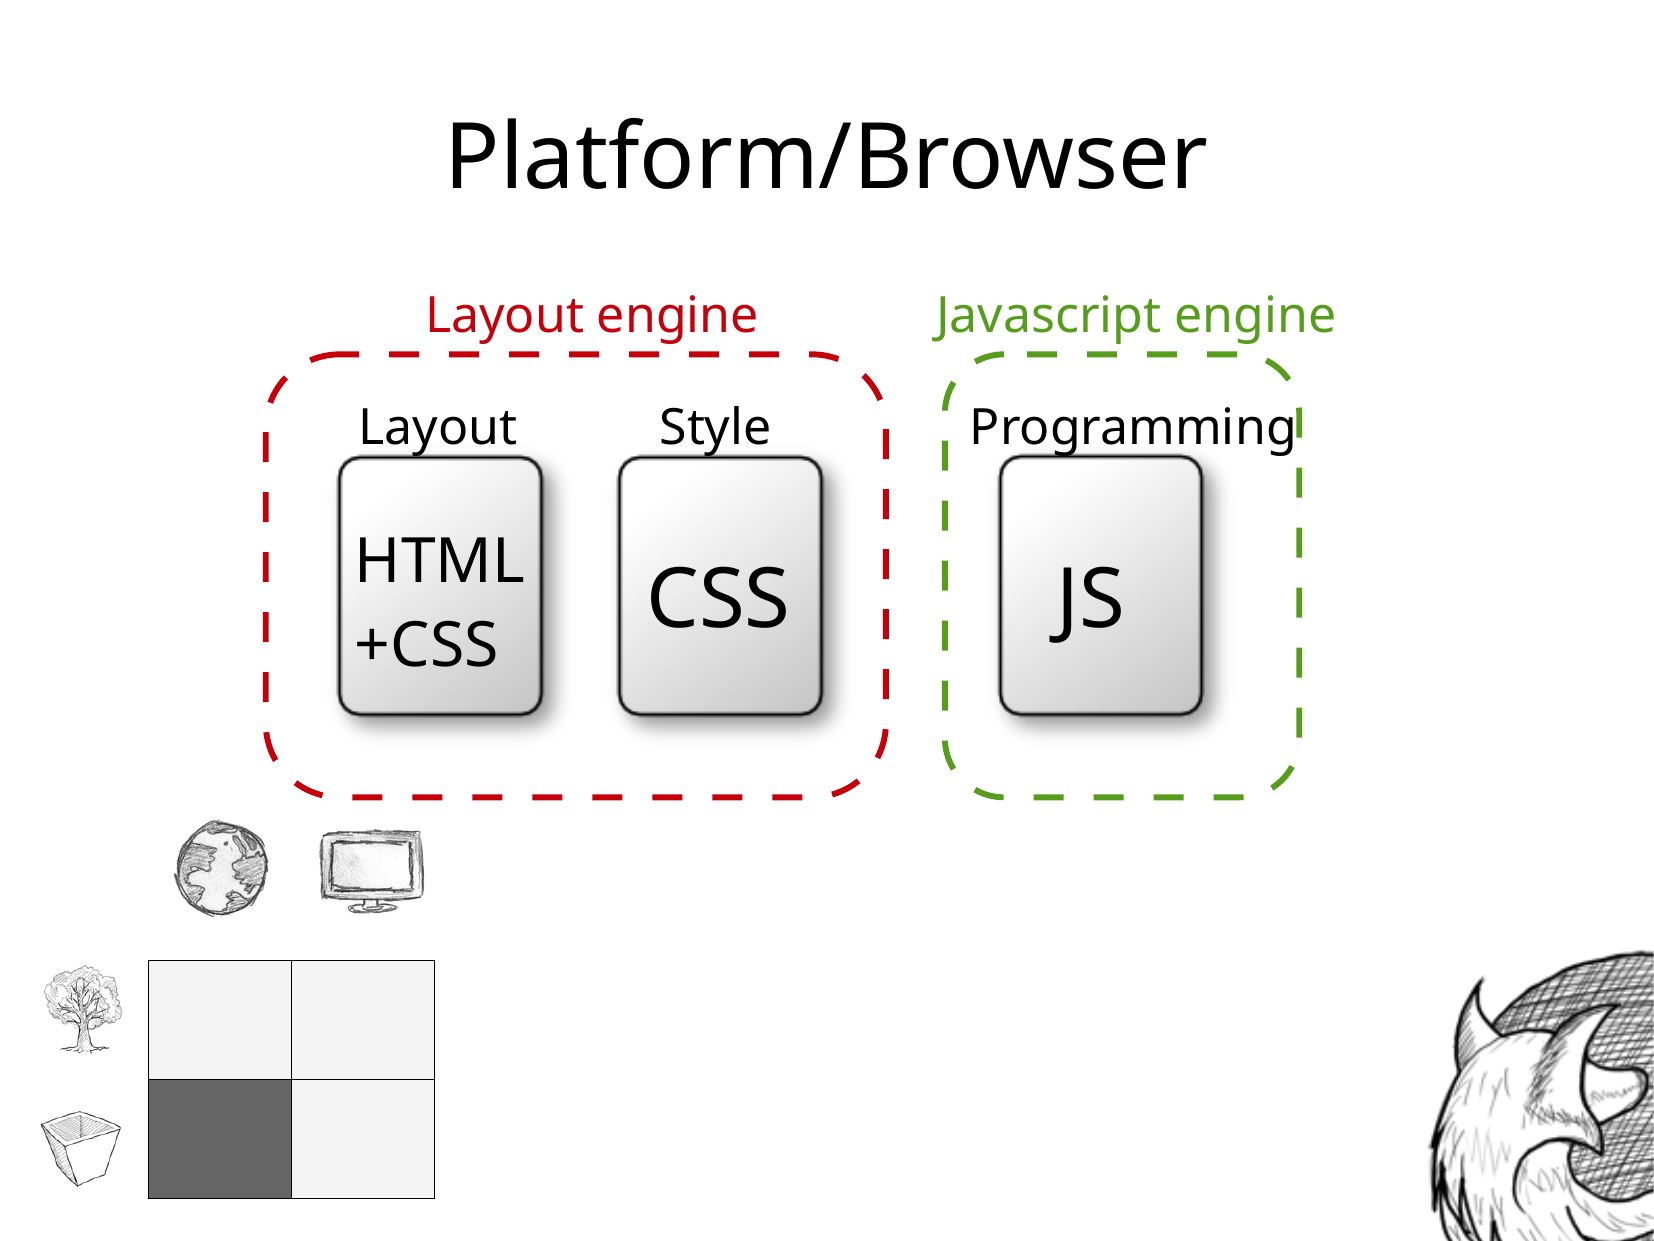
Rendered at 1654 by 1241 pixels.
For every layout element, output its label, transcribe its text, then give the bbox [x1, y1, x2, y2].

picture [605, 443, 857, 751]
text_box [148, 960, 435, 1199]
text_box HTML +CSS [340, 507, 541, 673]
text_box Style [644, 383, 783, 459]
text_box Programming [955, 383, 1283, 459]
picture [1386, 915, 1654, 1241]
picture [317, 814, 425, 923]
picture [986, 459, 1237, 750]
picture [325, 443, 577, 751]
title Platform/Browser [82, 49, 1571, 257]
text_box Layout [343, 383, 522, 459]
picture [172, 817, 272, 917]
text_box JS [1042, 530, 1155, 646]
text_box Layout engine [410, 271, 749, 347]
picture [29, 960, 137, 1068]
text_box CSS [631, 531, 809, 647]
picture [29, 1091, 137, 1199]
text_box Javascript engine [921, 271, 1329, 347]
